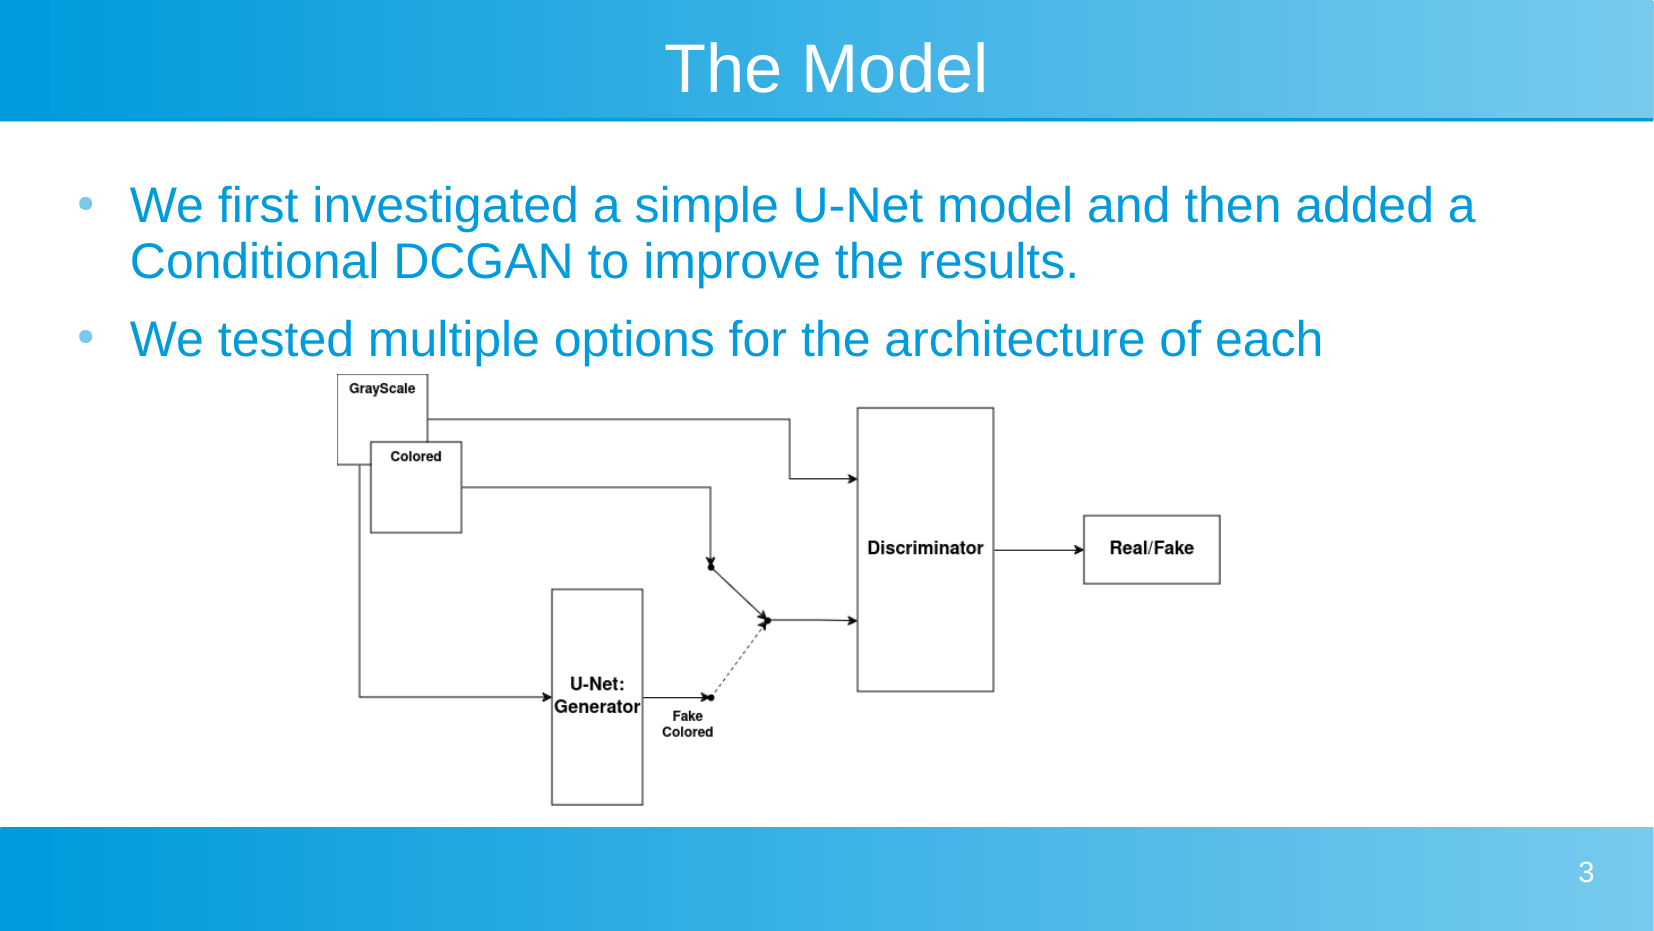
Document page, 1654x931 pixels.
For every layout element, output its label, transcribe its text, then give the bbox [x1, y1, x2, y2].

title The Model [59, 29, 1595, 108]
picture [337, 374, 1221, 806]
list We first investigated a simple U-Net model and then added a Conditional DCGAN to improve the results. We tested multiple options for the architecture of each [59, 177, 1595, 768]
